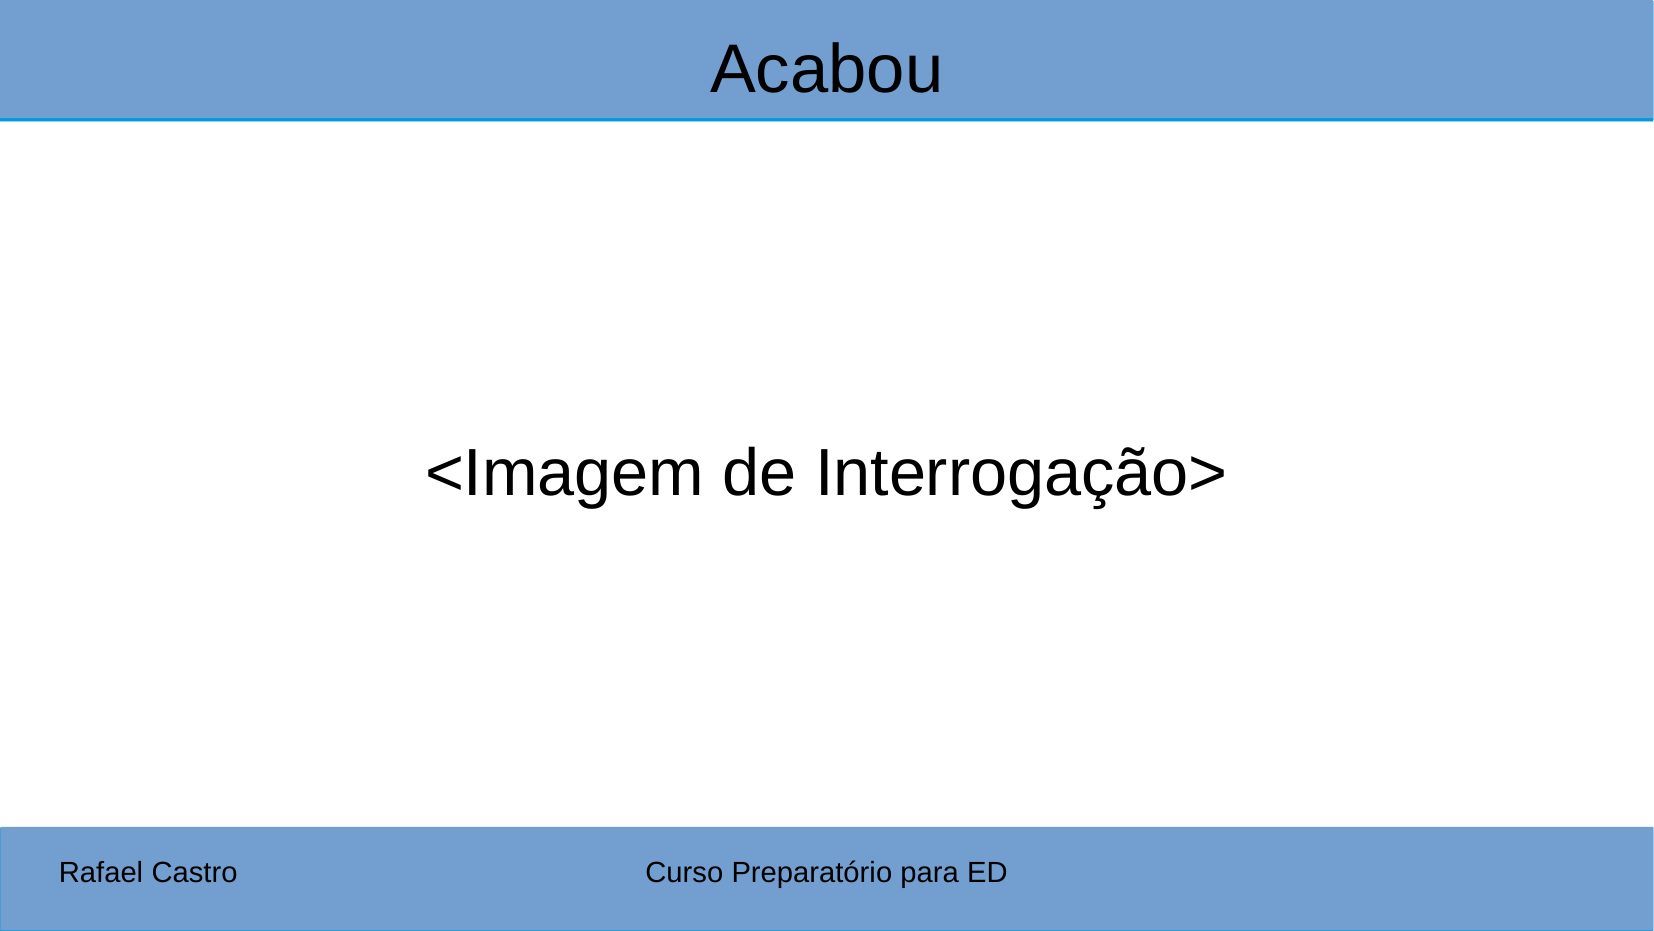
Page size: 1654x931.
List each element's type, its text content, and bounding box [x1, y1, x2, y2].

title Acabou [59, 29, 1595, 108]
subtitle <Imagem de Interrogação> [59, 177, 1595, 768]
